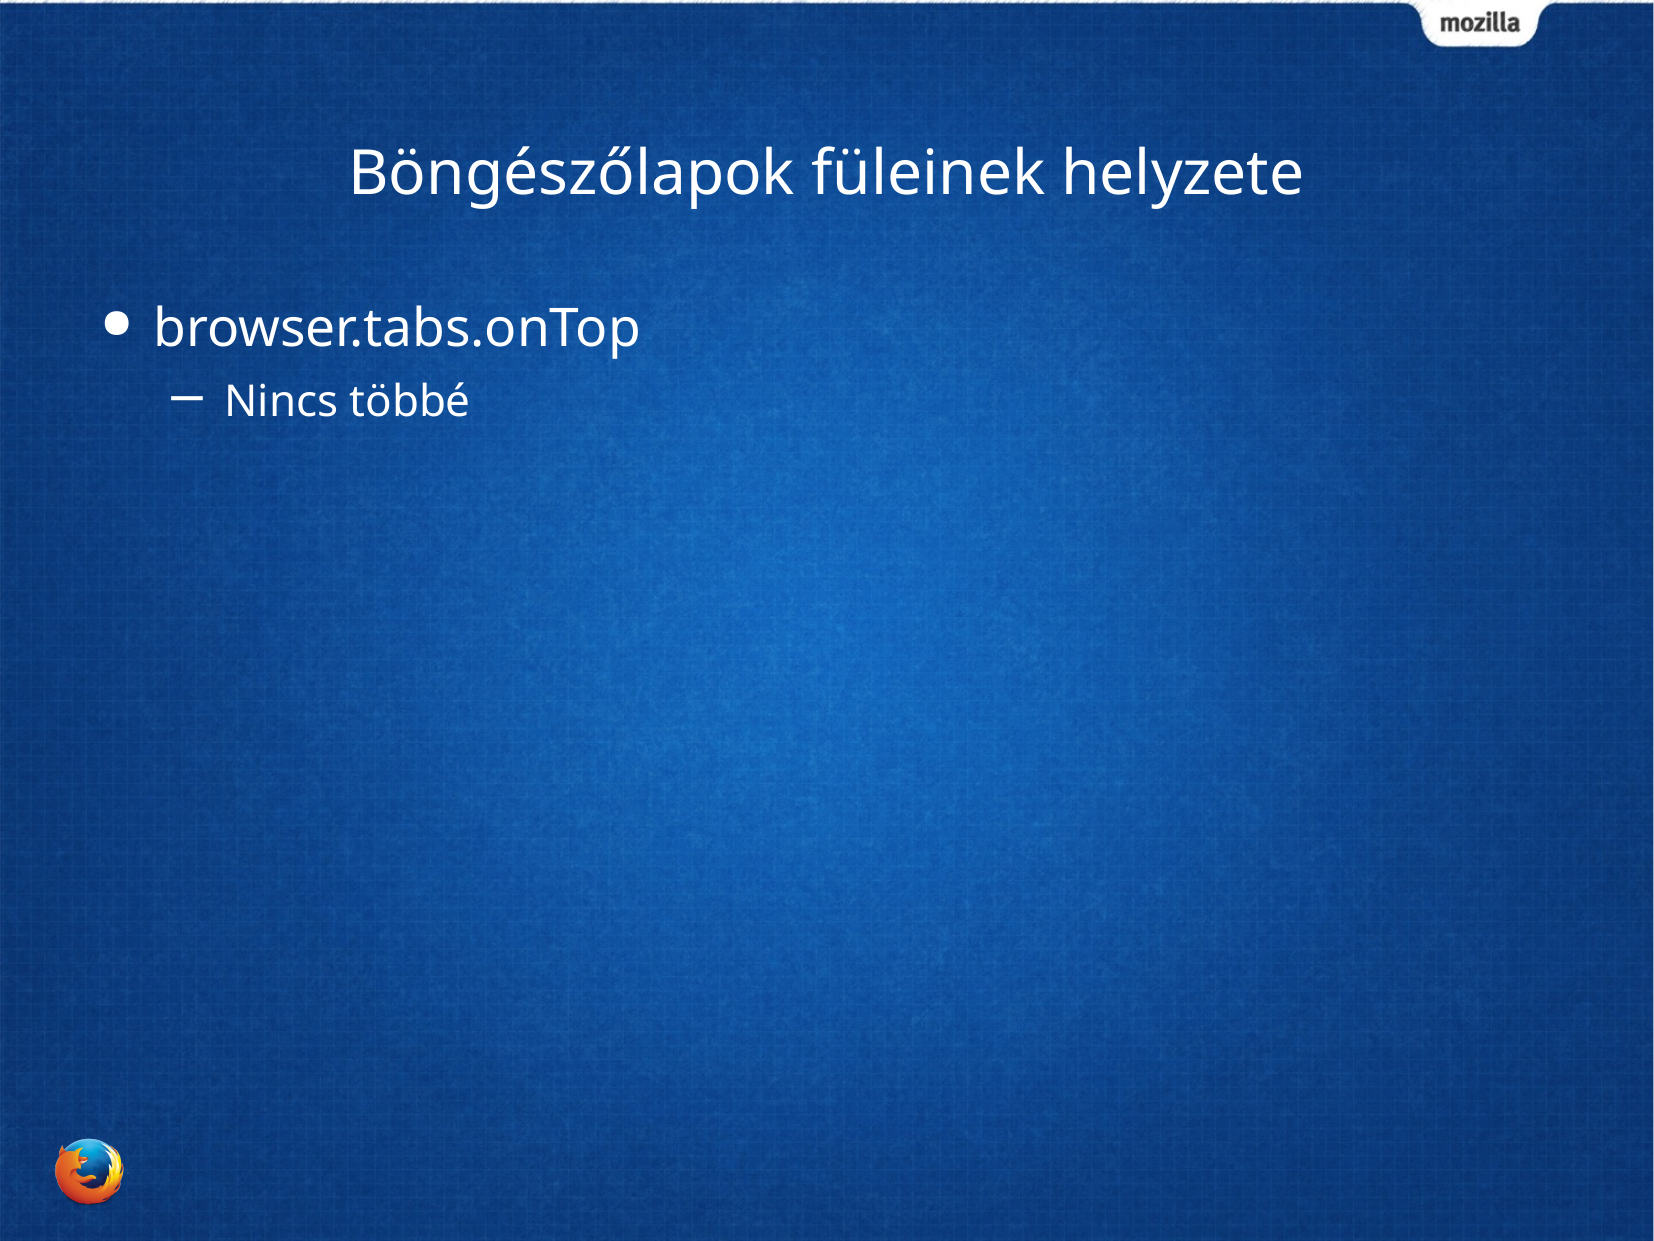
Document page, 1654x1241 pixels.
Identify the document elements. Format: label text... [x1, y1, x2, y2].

title Böngészőlapok füleinek helyzete [82, 49, 1571, 257]
list browser.tabs.onTop Nincs többé [82, 289, 1571, 1108]
picture [0, 0, 1654, 1241]
